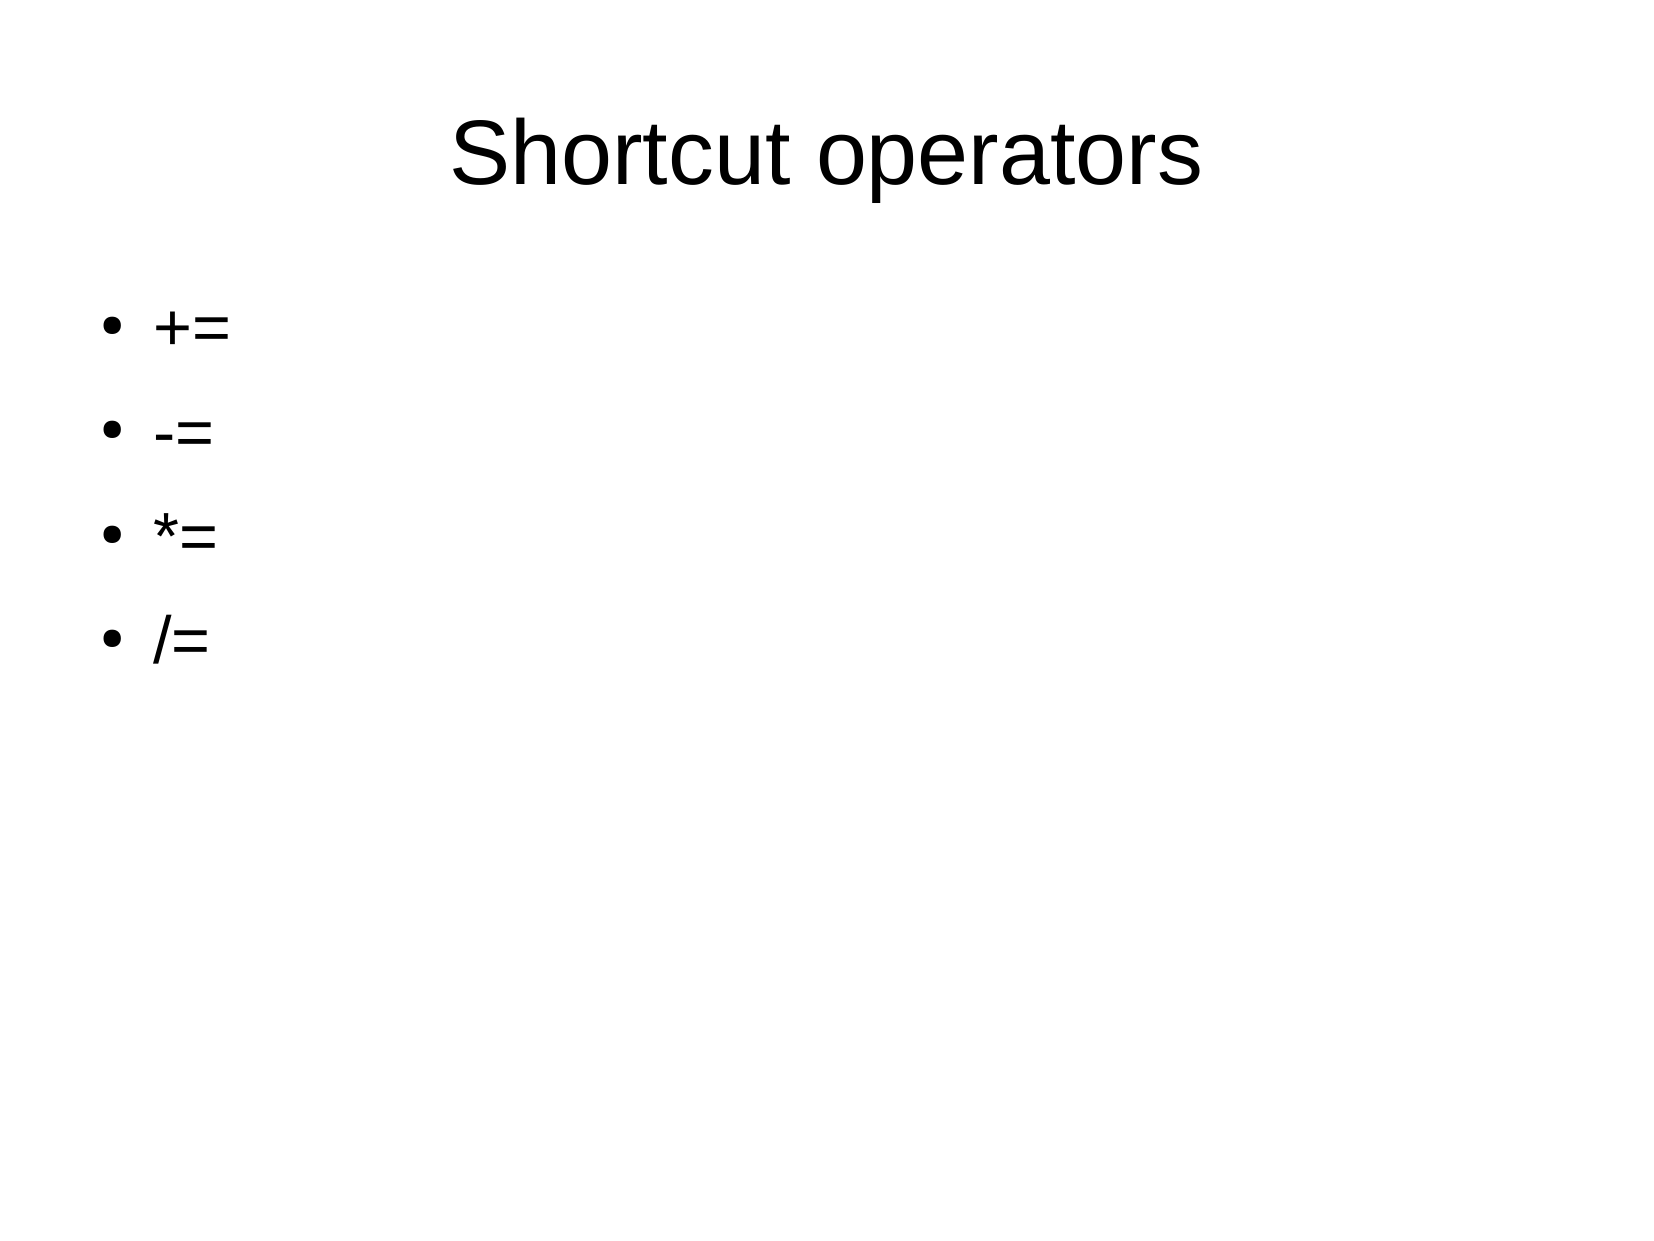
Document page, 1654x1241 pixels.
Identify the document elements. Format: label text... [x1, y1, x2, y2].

list += -= *= /= [82, 290, 1538, 1010]
title Shortcut operators [82, 49, 1571, 257]
